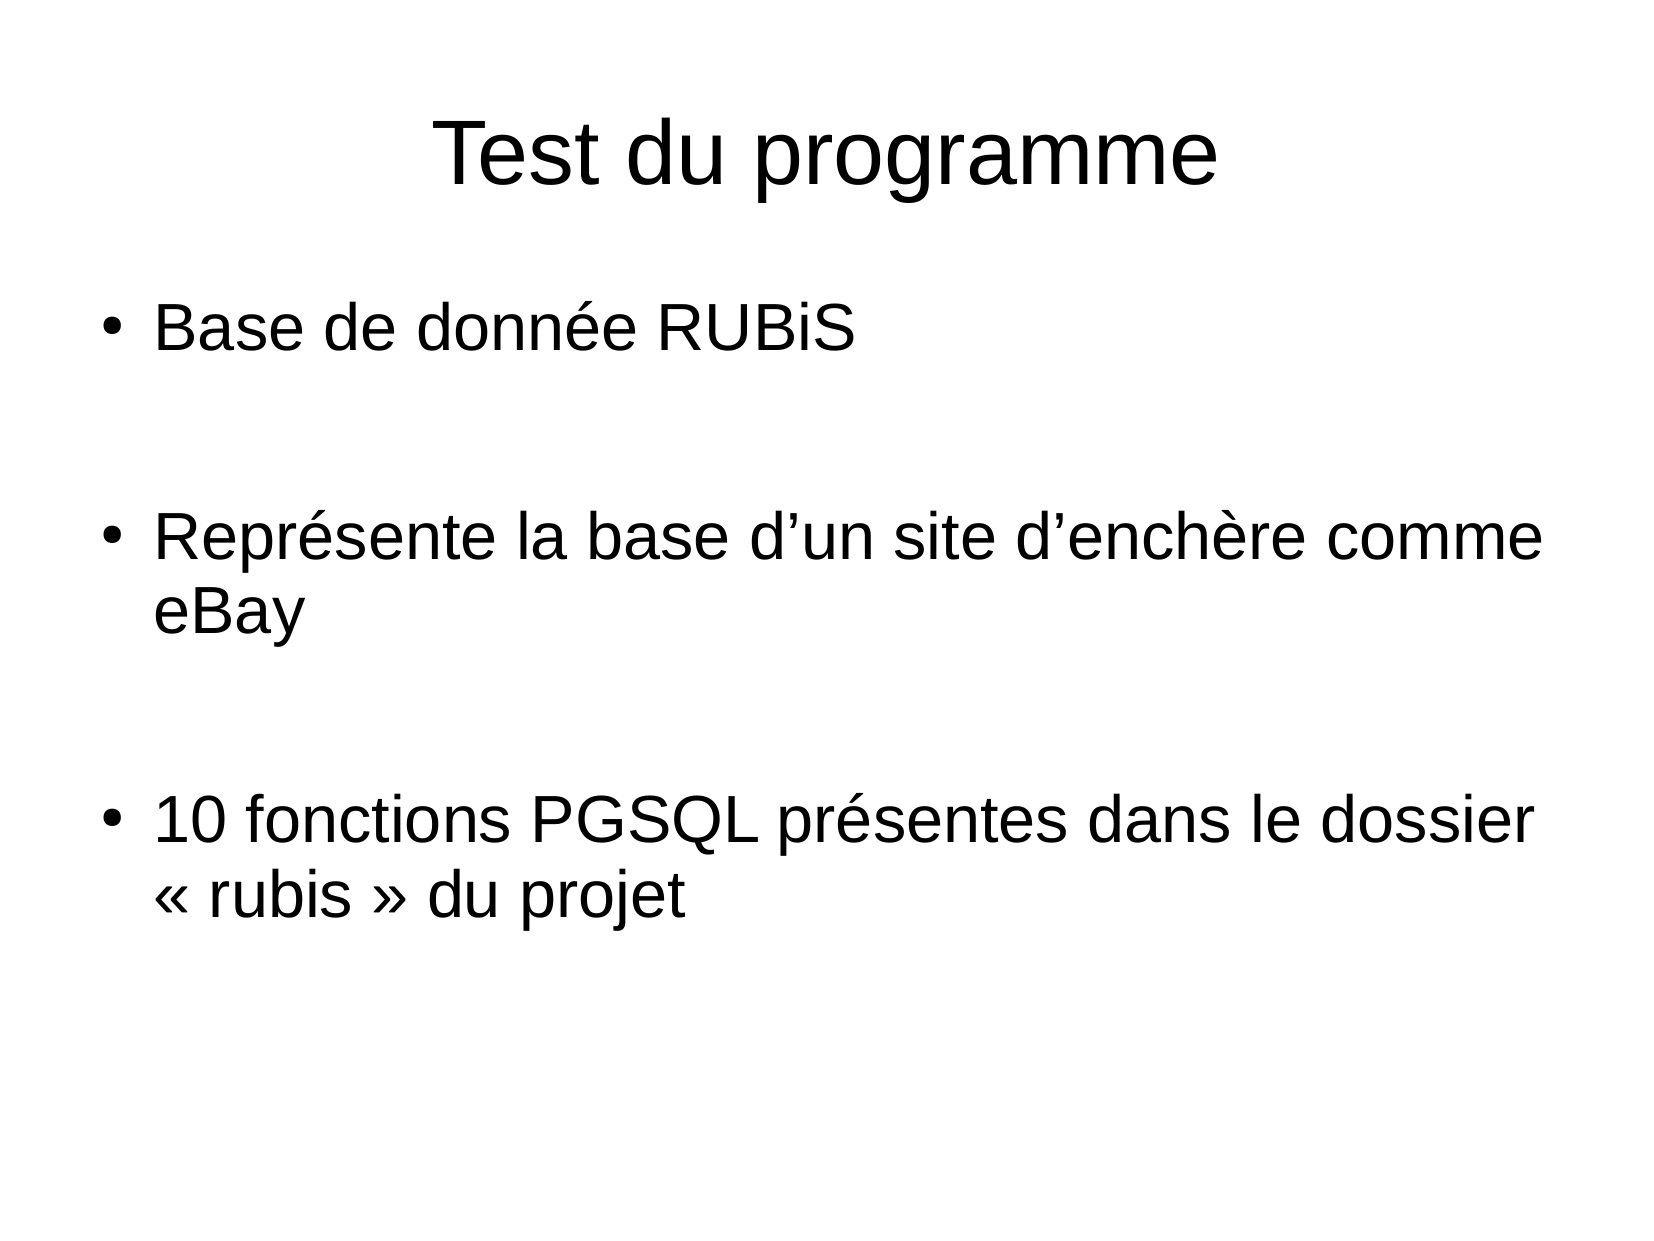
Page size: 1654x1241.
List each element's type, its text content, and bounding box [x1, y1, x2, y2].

title Test du programme [82, 49, 1571, 257]
list Base de donnée RUBiS Représente la base d’un site d’enchère comme eBay 10 fonctions PGSQL présentes dans le dossier « rubis » du projet [82, 290, 1571, 1010]
